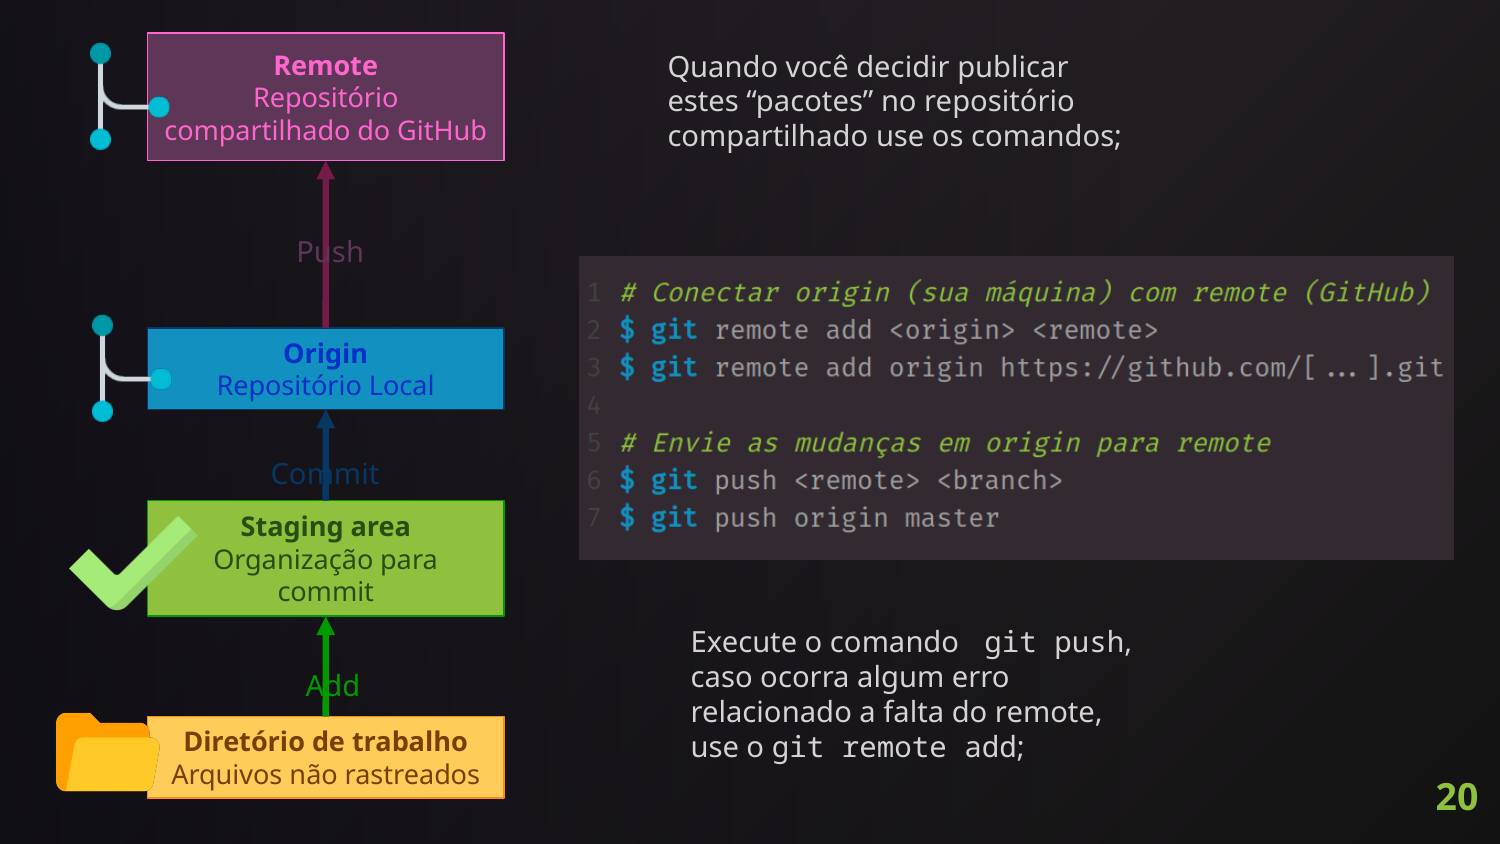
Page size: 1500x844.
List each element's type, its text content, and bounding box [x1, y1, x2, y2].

picture [66, 32, 194, 161]
text_box Add [274, 644, 392, 726]
text_box Quando você decidir publicar estes “pacotes” no repositório compartilhado use os comandos; [652, 32, 1150, 187]
text_box Execute o comando git push, caso ocorra algum erro relacionado a falta do remote, use o git remote add; [675, 608, 1173, 763]
text_box Remote Repositório compartilhado do GitHub [194, 32, 504, 161]
picture [69, 499, 198, 627]
text_box Push [250, 210, 411, 292]
picture [68, 304, 196, 433]
picture [46, 693, 164, 811]
text_box Diretório de trabalho Arquivos não rastreados [164, 716, 504, 798]
picture [579, 256, 1454, 560]
slide_number <number> [1407, 752, 1494, 844]
text_box Staging area Organização para commit [198, 500, 504, 617]
text_box Commit [244, 432, 406, 514]
text_box Origin Repositório Local [196, 328, 504, 410]
